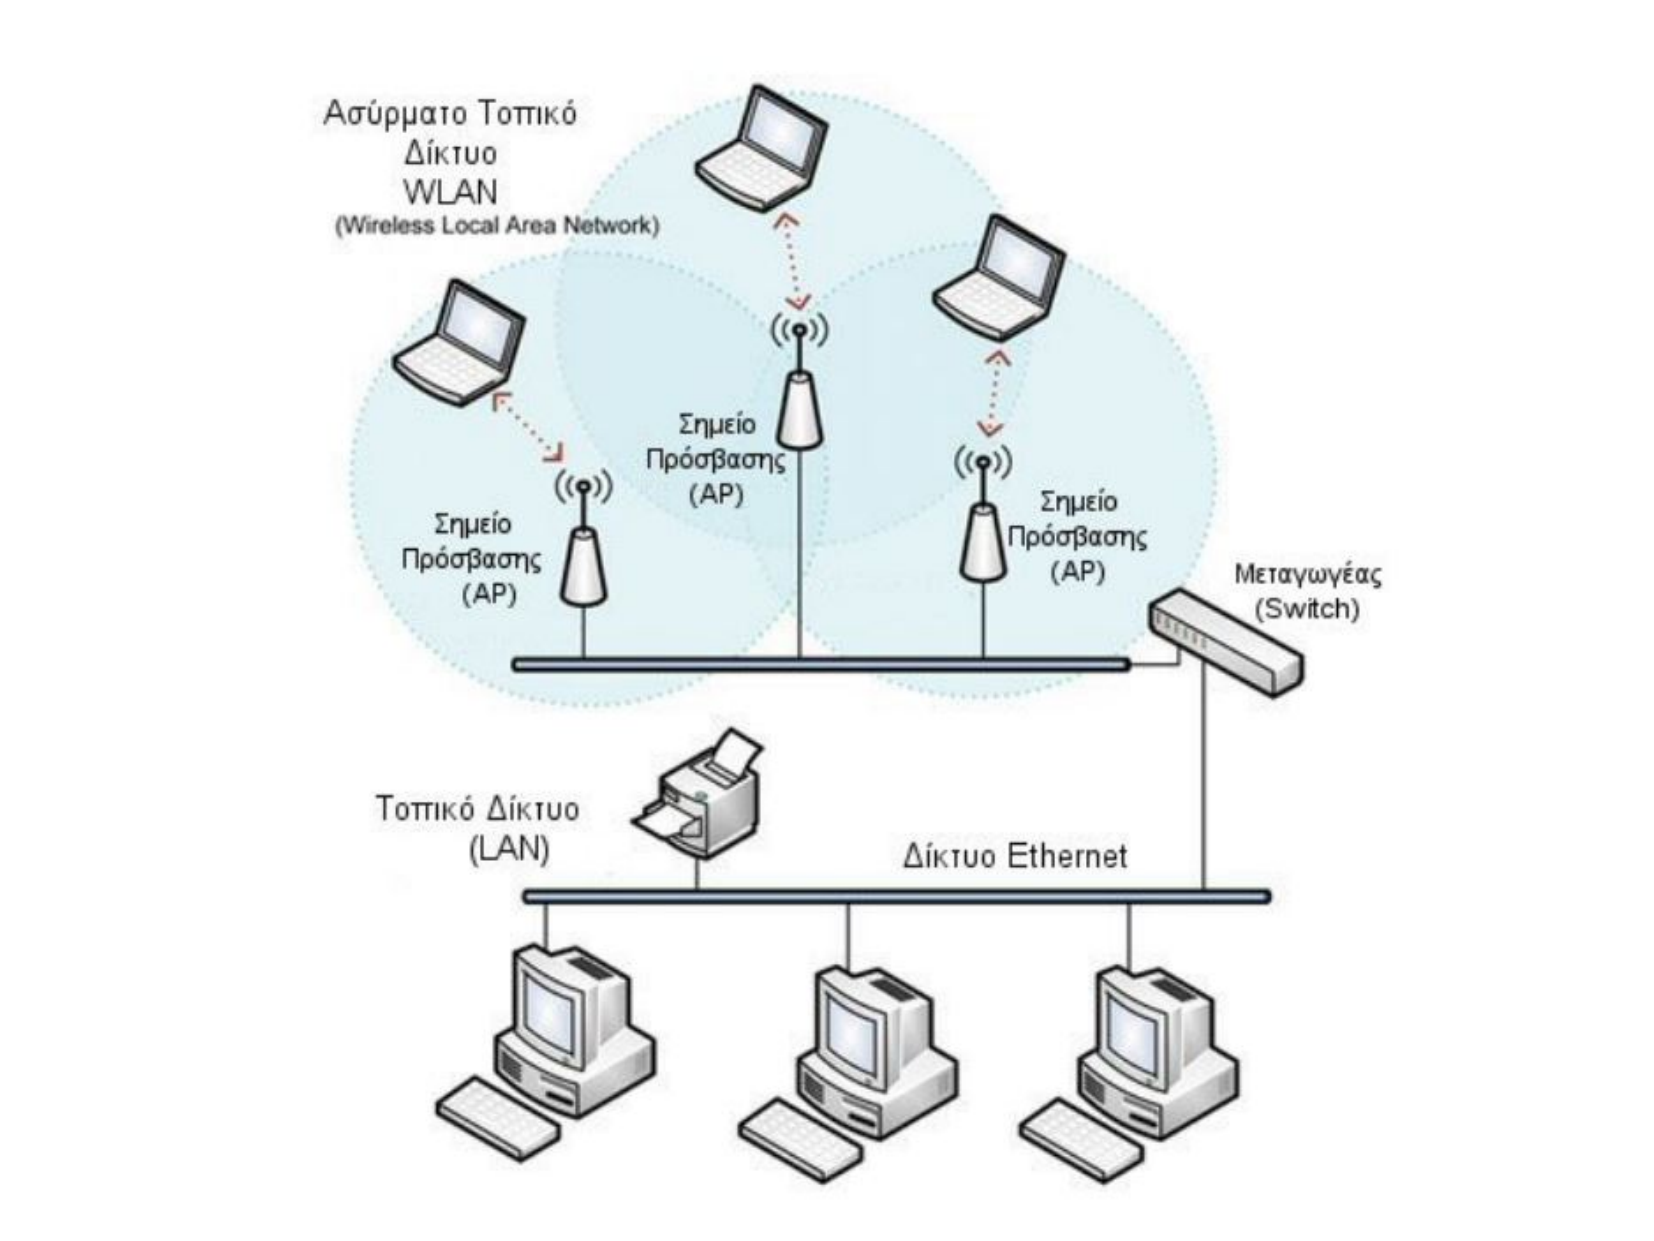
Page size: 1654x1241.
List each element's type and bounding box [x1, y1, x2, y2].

picture [271, 29, 1425, 1215]
